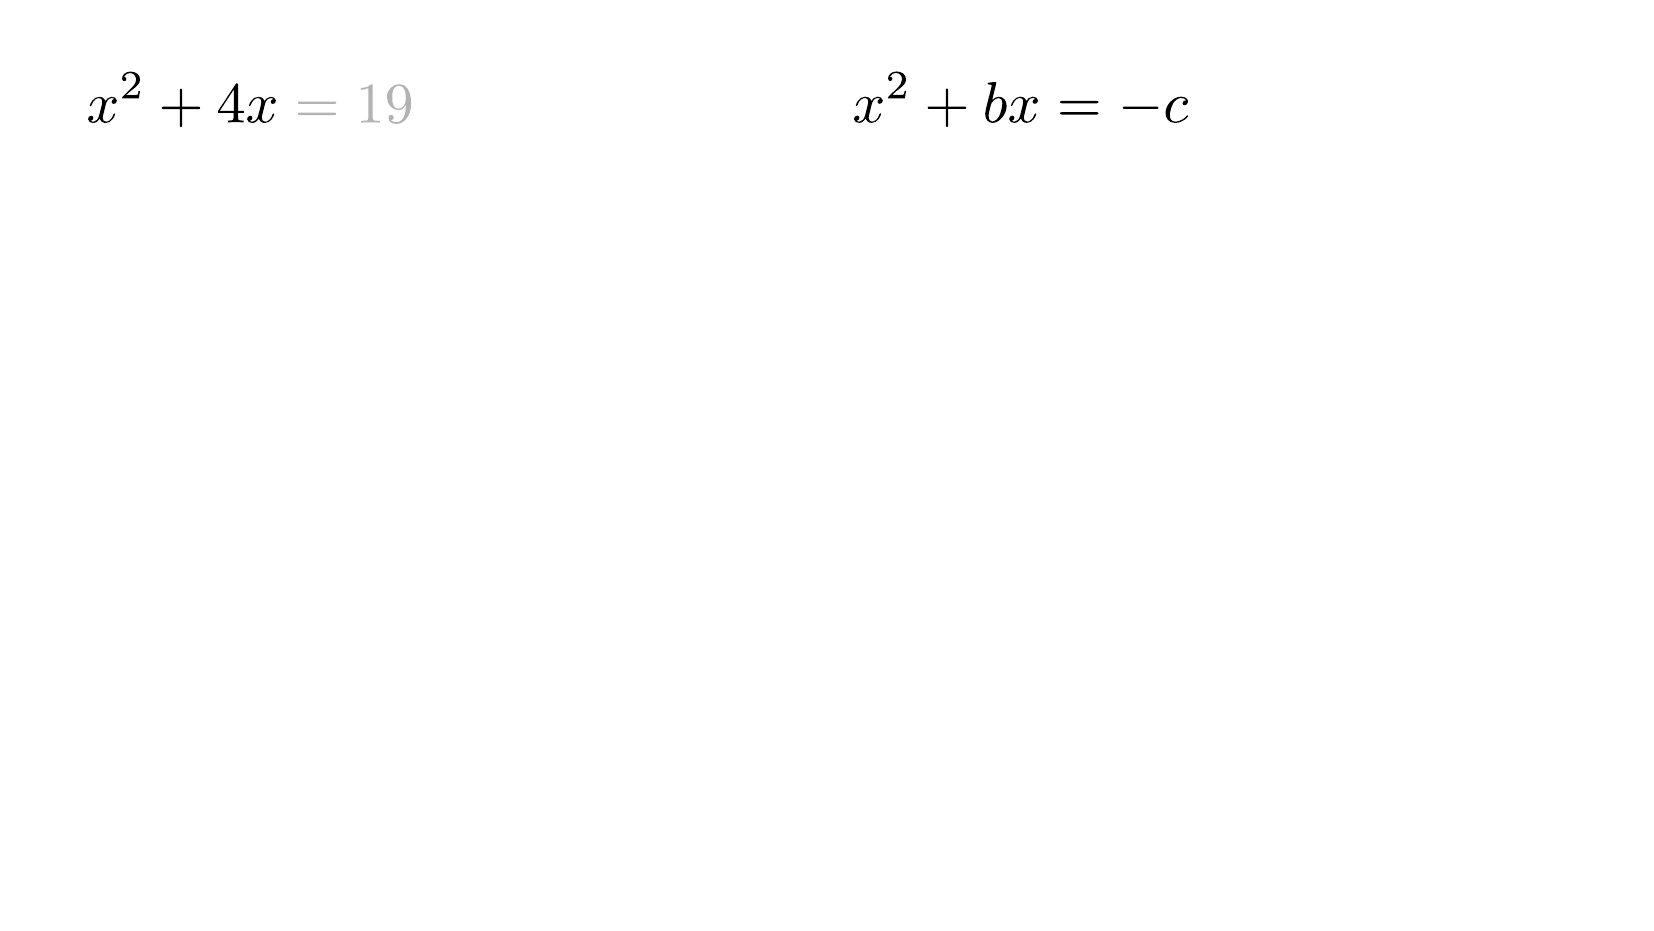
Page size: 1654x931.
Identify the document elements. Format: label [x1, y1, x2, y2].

text_box [853, 71, 1189, 128]
text_box [87, 71, 277, 128]
text_box [283, 59, 449, 142]
